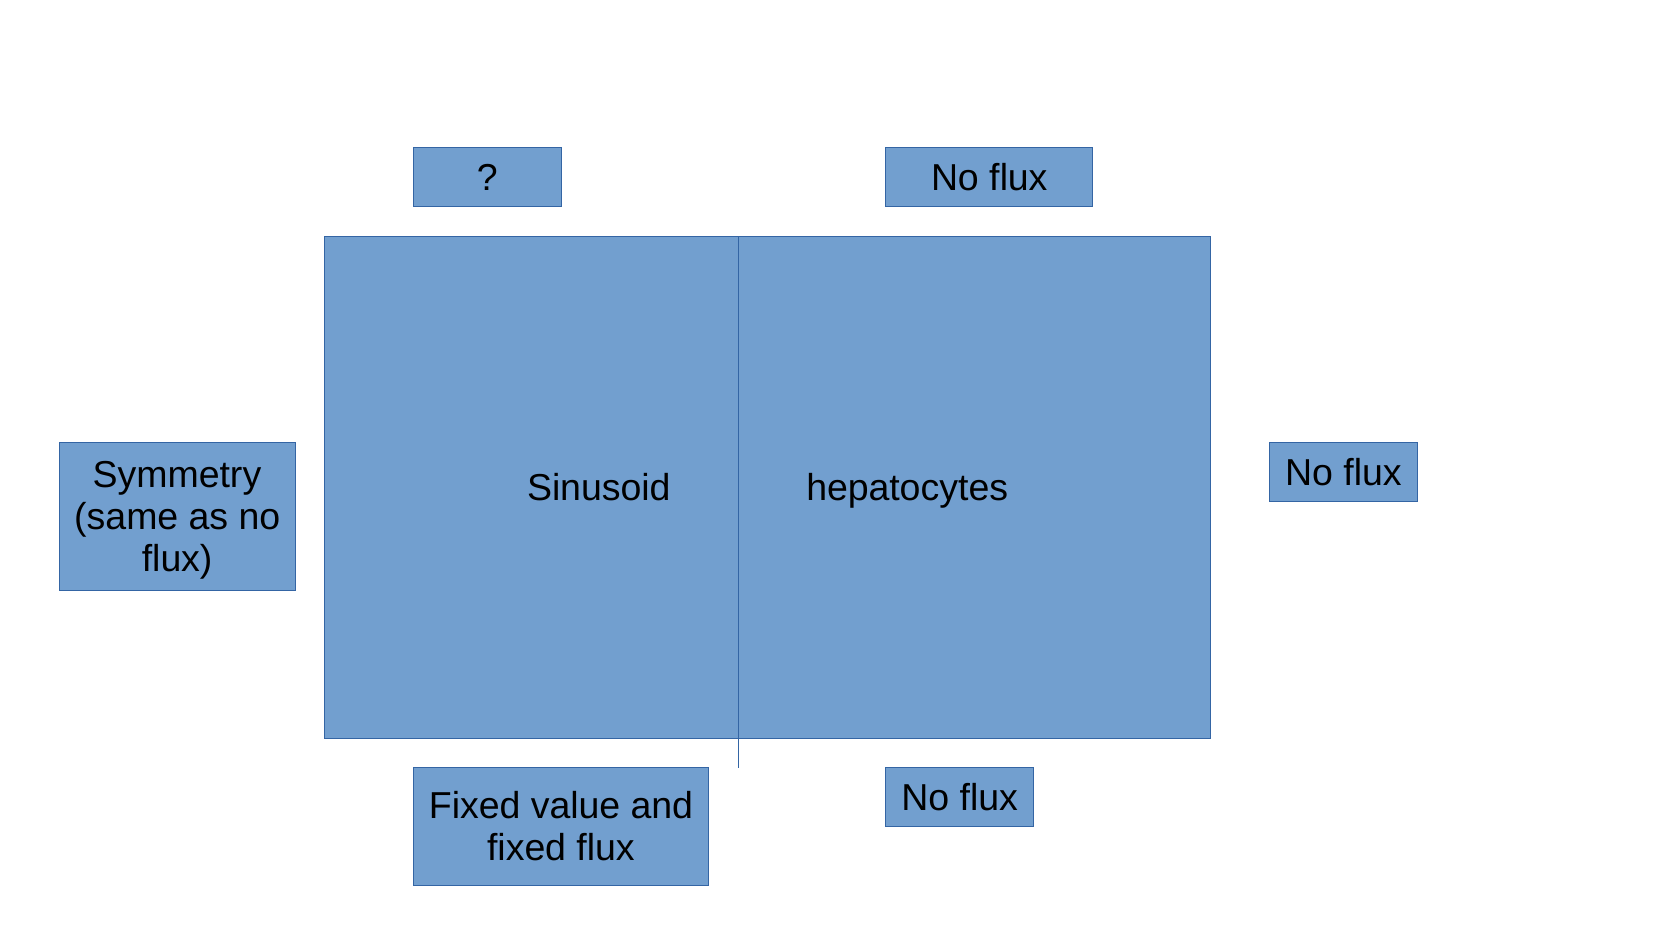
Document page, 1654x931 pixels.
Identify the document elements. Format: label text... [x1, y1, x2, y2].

text_box No flux [885, 767, 1034, 827]
text_box Sinusoid hepatocytes [324, 236, 738, 739]
text_box Sinusoid hepatocytes [739, 236, 1211, 739]
text_box ? [413, 147, 562, 207]
text_box No flux [1269, 442, 1418, 502]
text_box Symmetry (same as no flux) [59, 442, 296, 591]
text_box Fixed value and fixed flux [413, 767, 709, 886]
text_box No flux [885, 147, 1093, 207]
